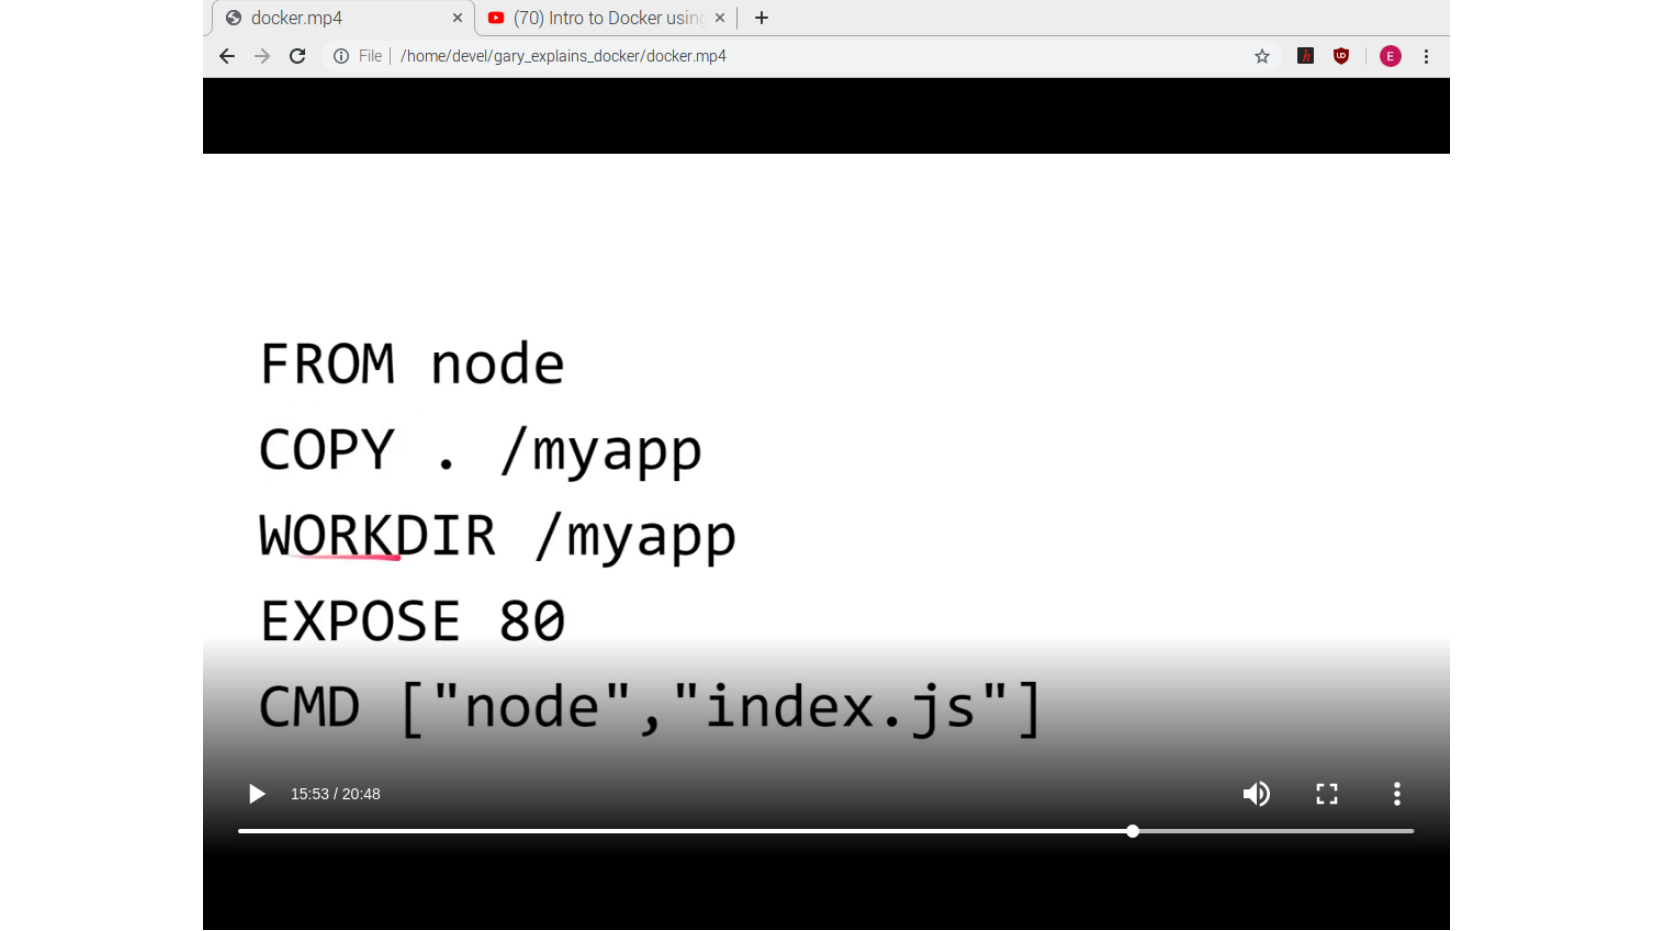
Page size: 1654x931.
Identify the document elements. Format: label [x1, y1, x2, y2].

picture [203, 0, 1450, 930]
